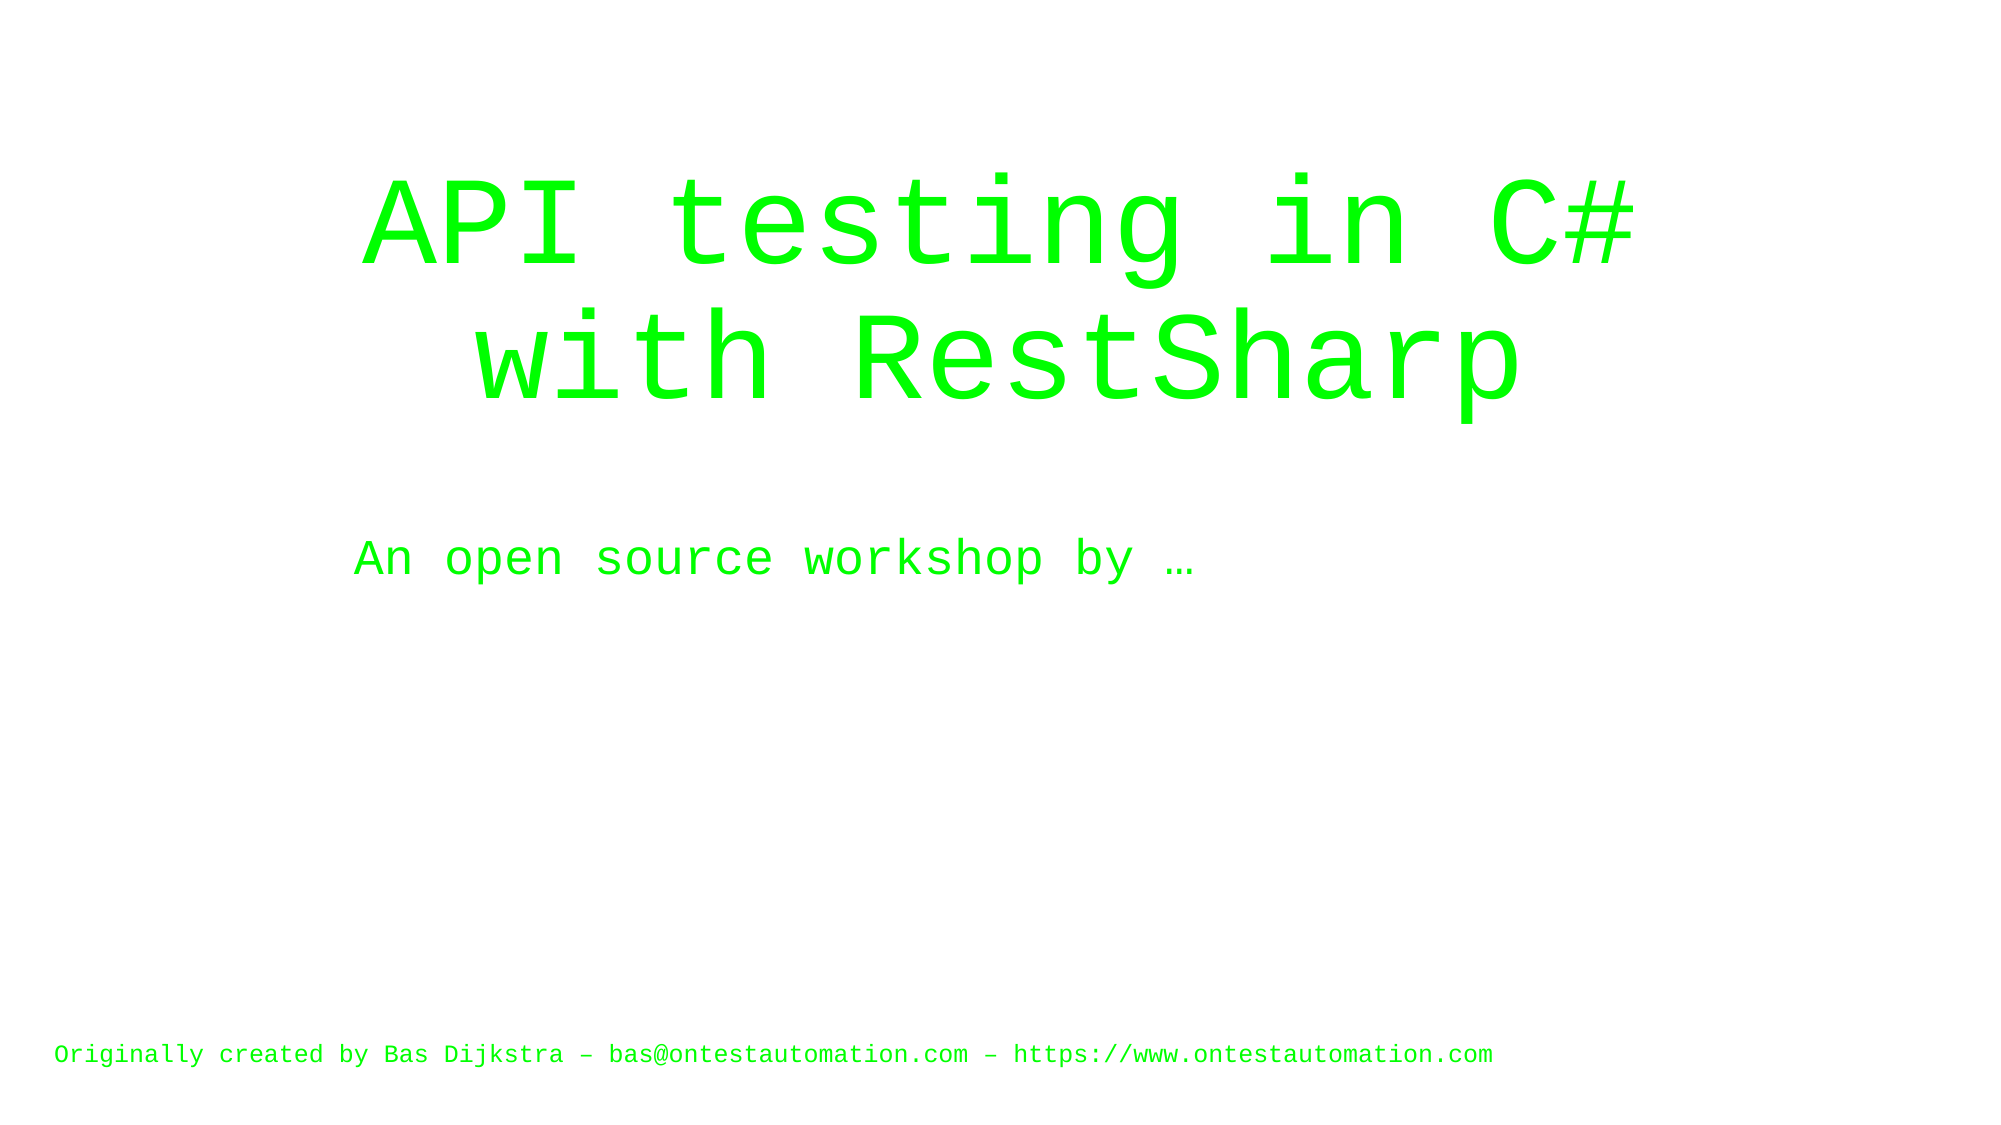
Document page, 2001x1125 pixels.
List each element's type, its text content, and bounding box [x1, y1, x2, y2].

title API testing in C# with RestSharp [249, 41, 1750, 433]
subtitle An open source workshop by … Originally created by Bas Dijkstra – bas@ontestautomation.com – https://www.ontestautomation.com [39, 442, 1960, 1083]
